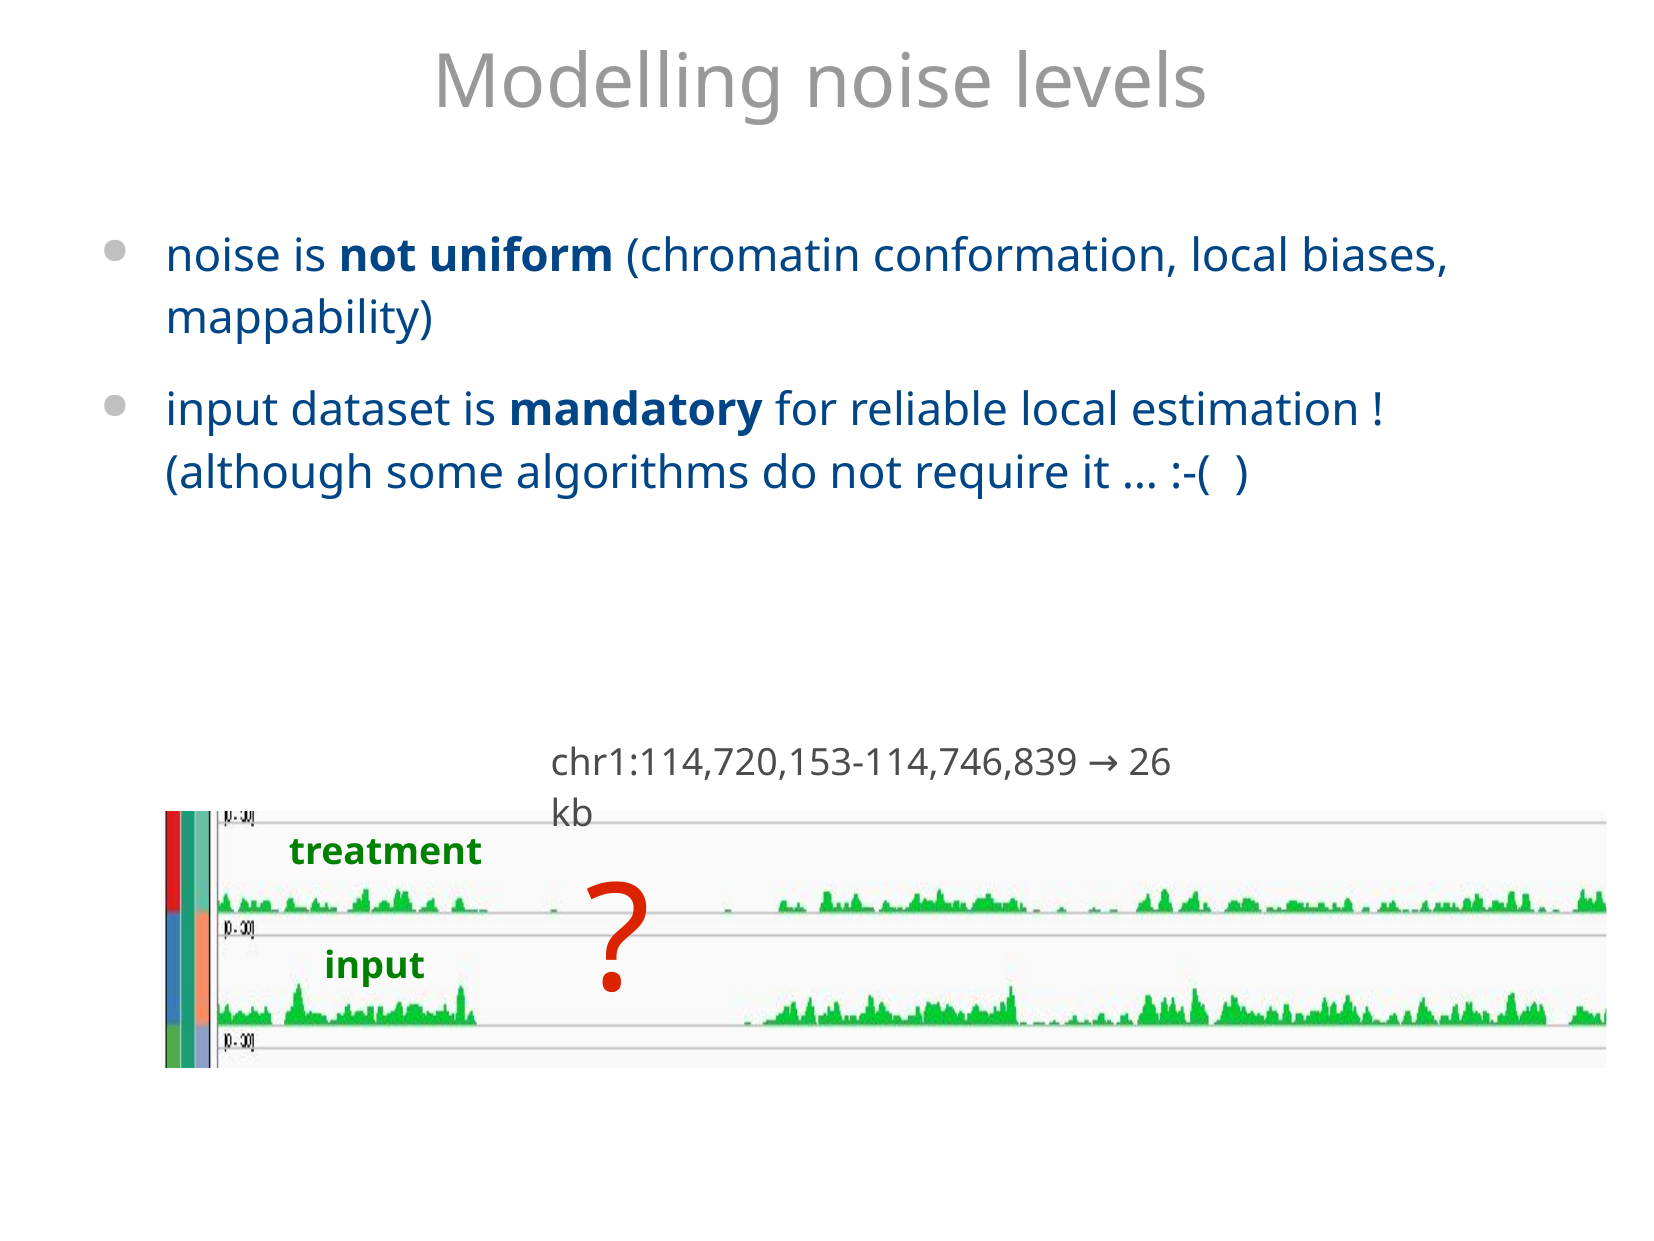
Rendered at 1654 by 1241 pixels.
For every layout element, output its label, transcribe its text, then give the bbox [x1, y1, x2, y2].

picture [160, 811, 1607, 1068]
text_box treatment [274, 817, 499, 884]
list noise is not uniform (chromatin conformation, local biases, mappability) input dataset is mandatory for reliable local estimation ! (although some algorithms do not require it … :-( ) [82, 222, 1538, 1010]
text_box input [309, 931, 441, 998]
text_box ? [570, 823, 676, 1043]
title Modelling noise levels [76, 2, 1565, 154]
picture [576, 811, 588, 823]
text_box chr1:114,720,153-114,746,839 → 26 kb [535, 727, 1238, 794]
